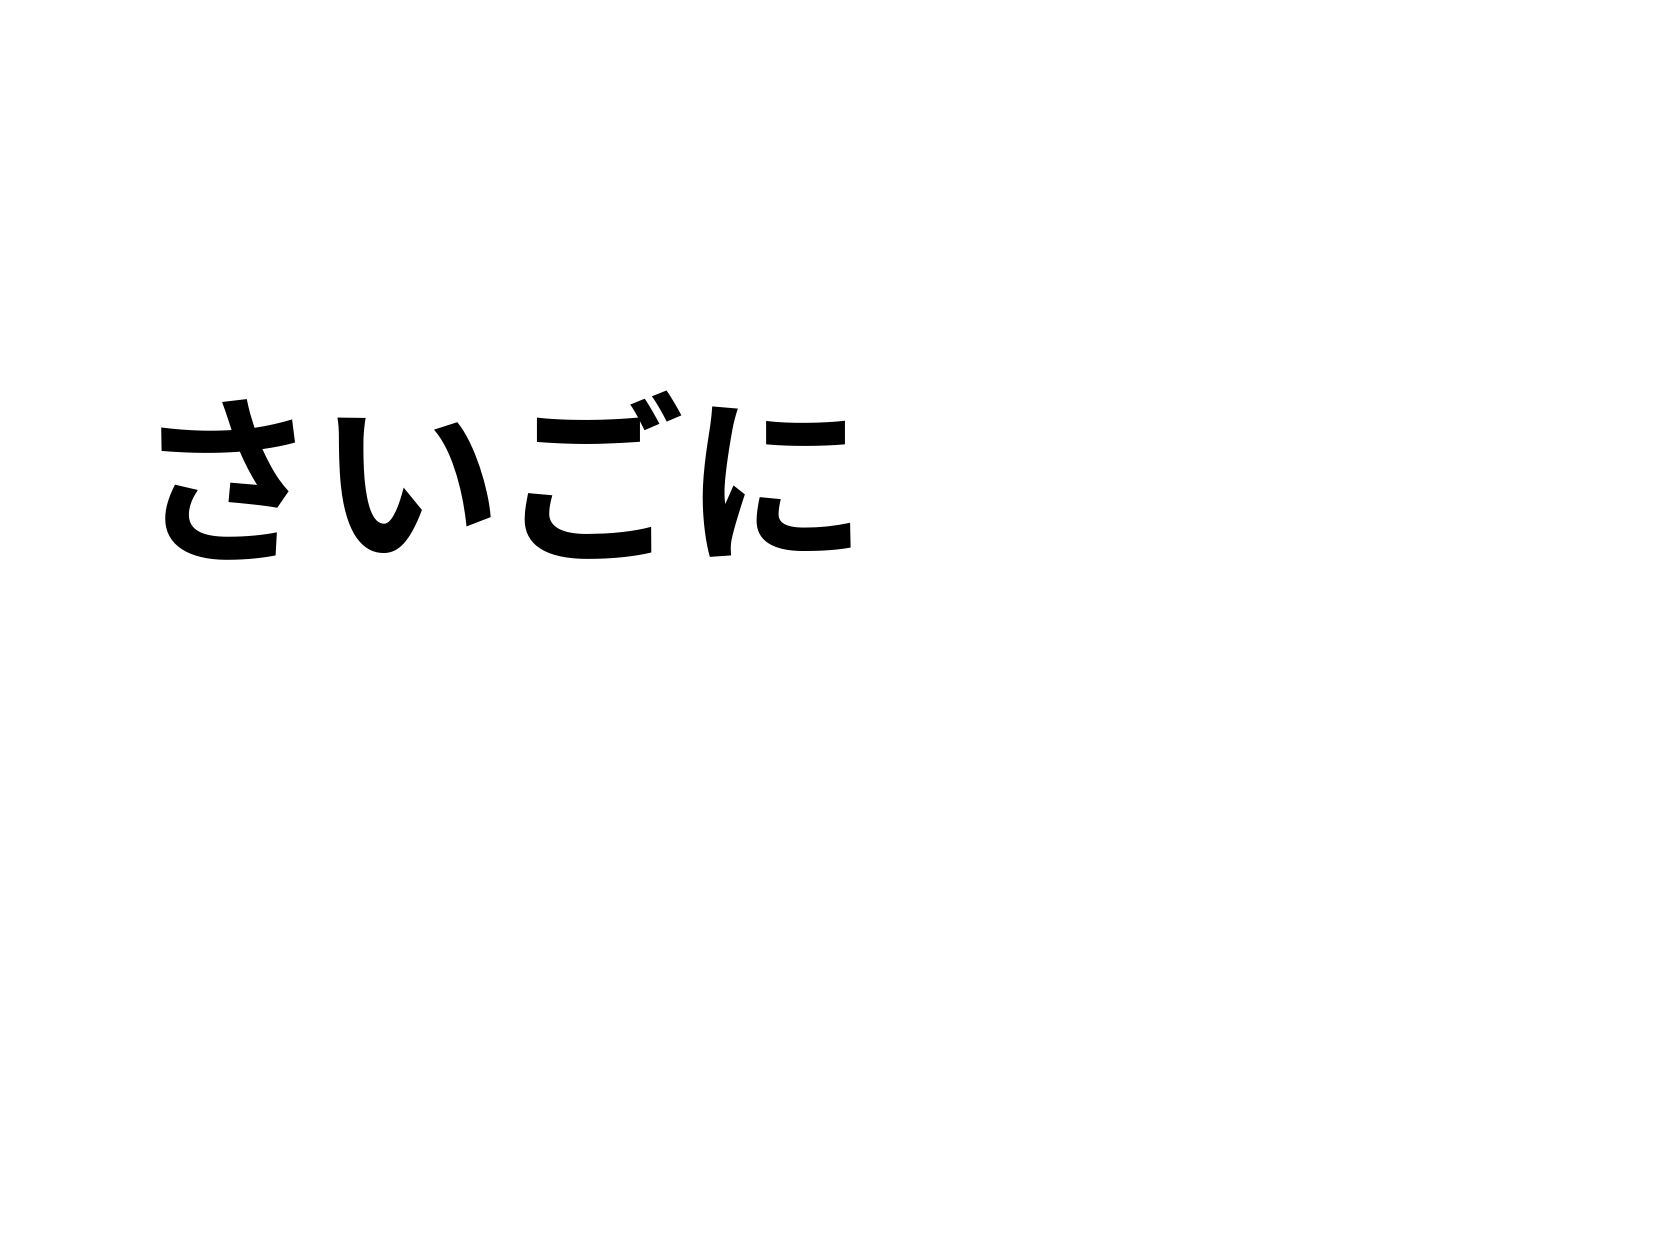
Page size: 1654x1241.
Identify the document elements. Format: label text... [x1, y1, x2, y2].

text_box さいごに [120, 329, 1441, 624]
